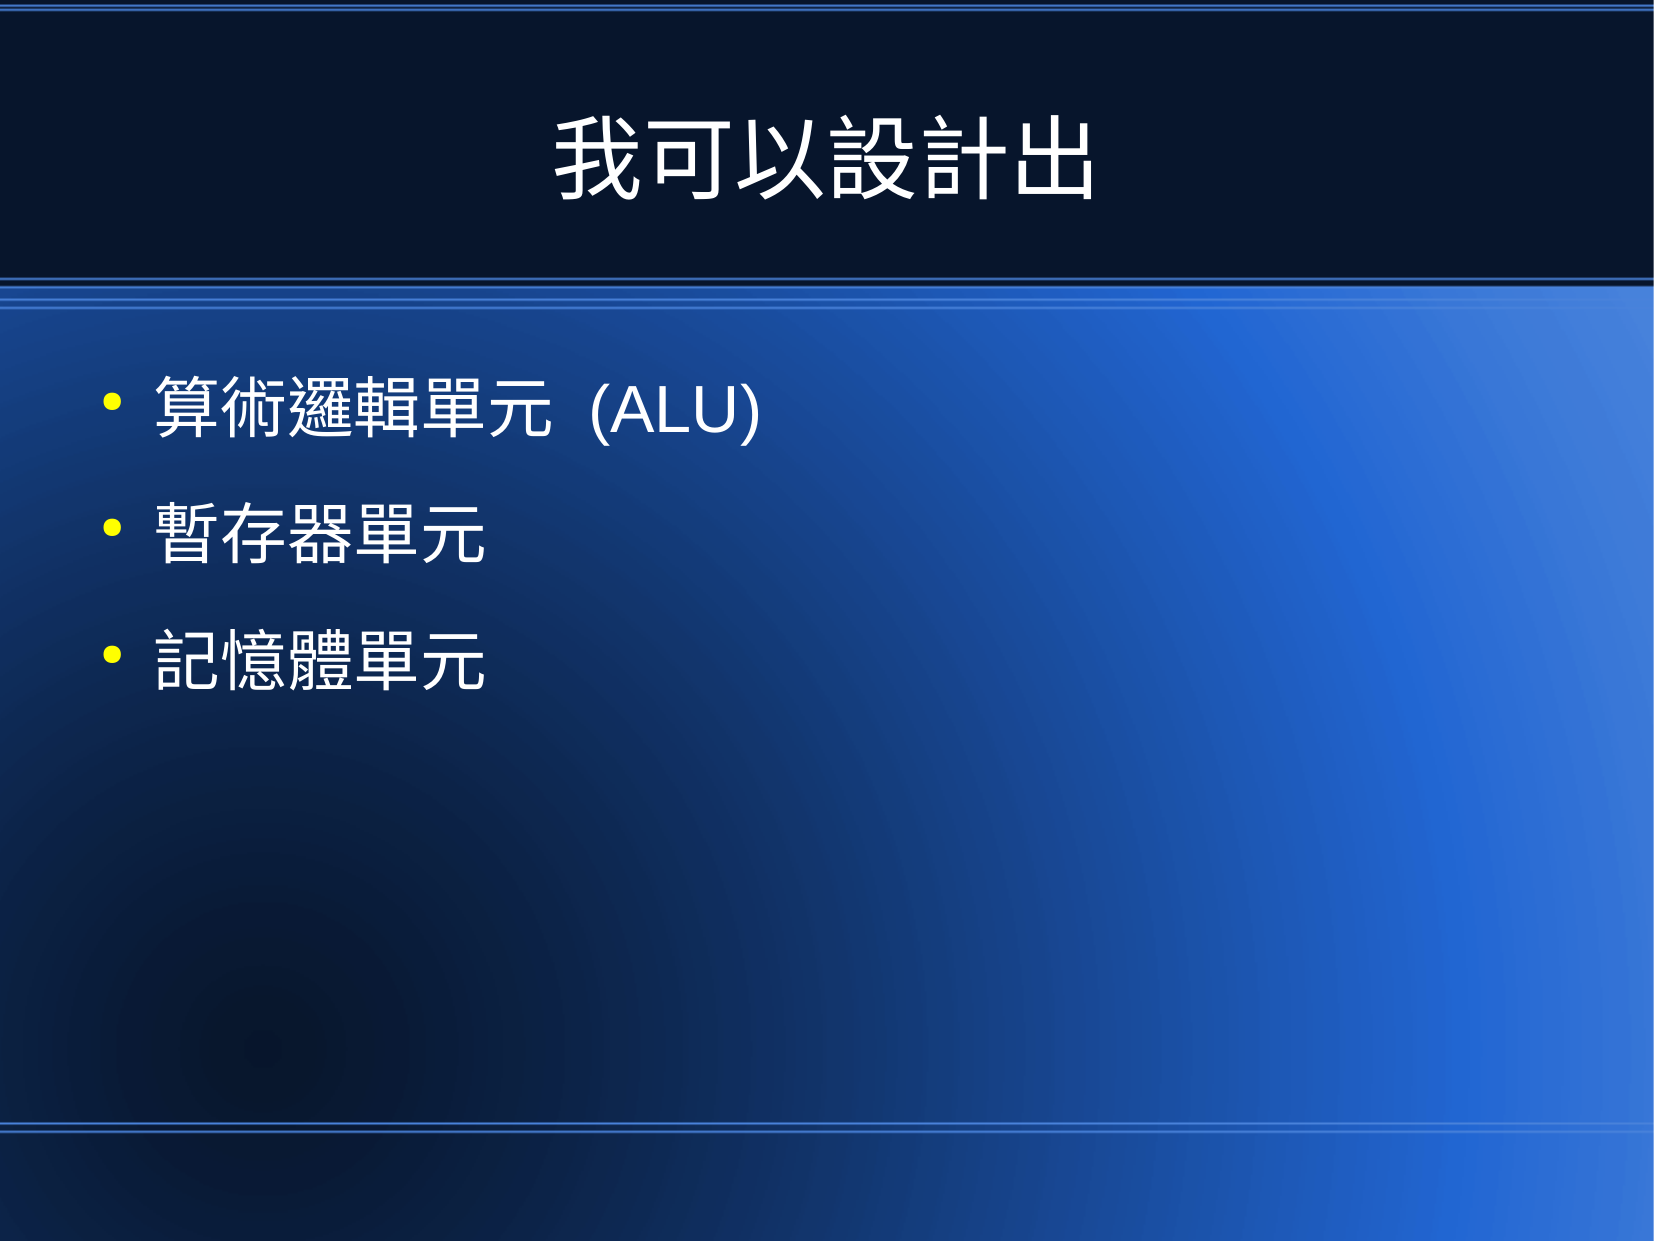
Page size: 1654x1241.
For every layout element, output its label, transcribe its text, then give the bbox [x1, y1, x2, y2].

picture [0, 0, 1654, 1241]
title 我可以設計出 [82, 49, 1571, 257]
list 算術邏輯單元 (ALU) 暫存器單元 記憶體單元 [82, 355, 1571, 1075]
